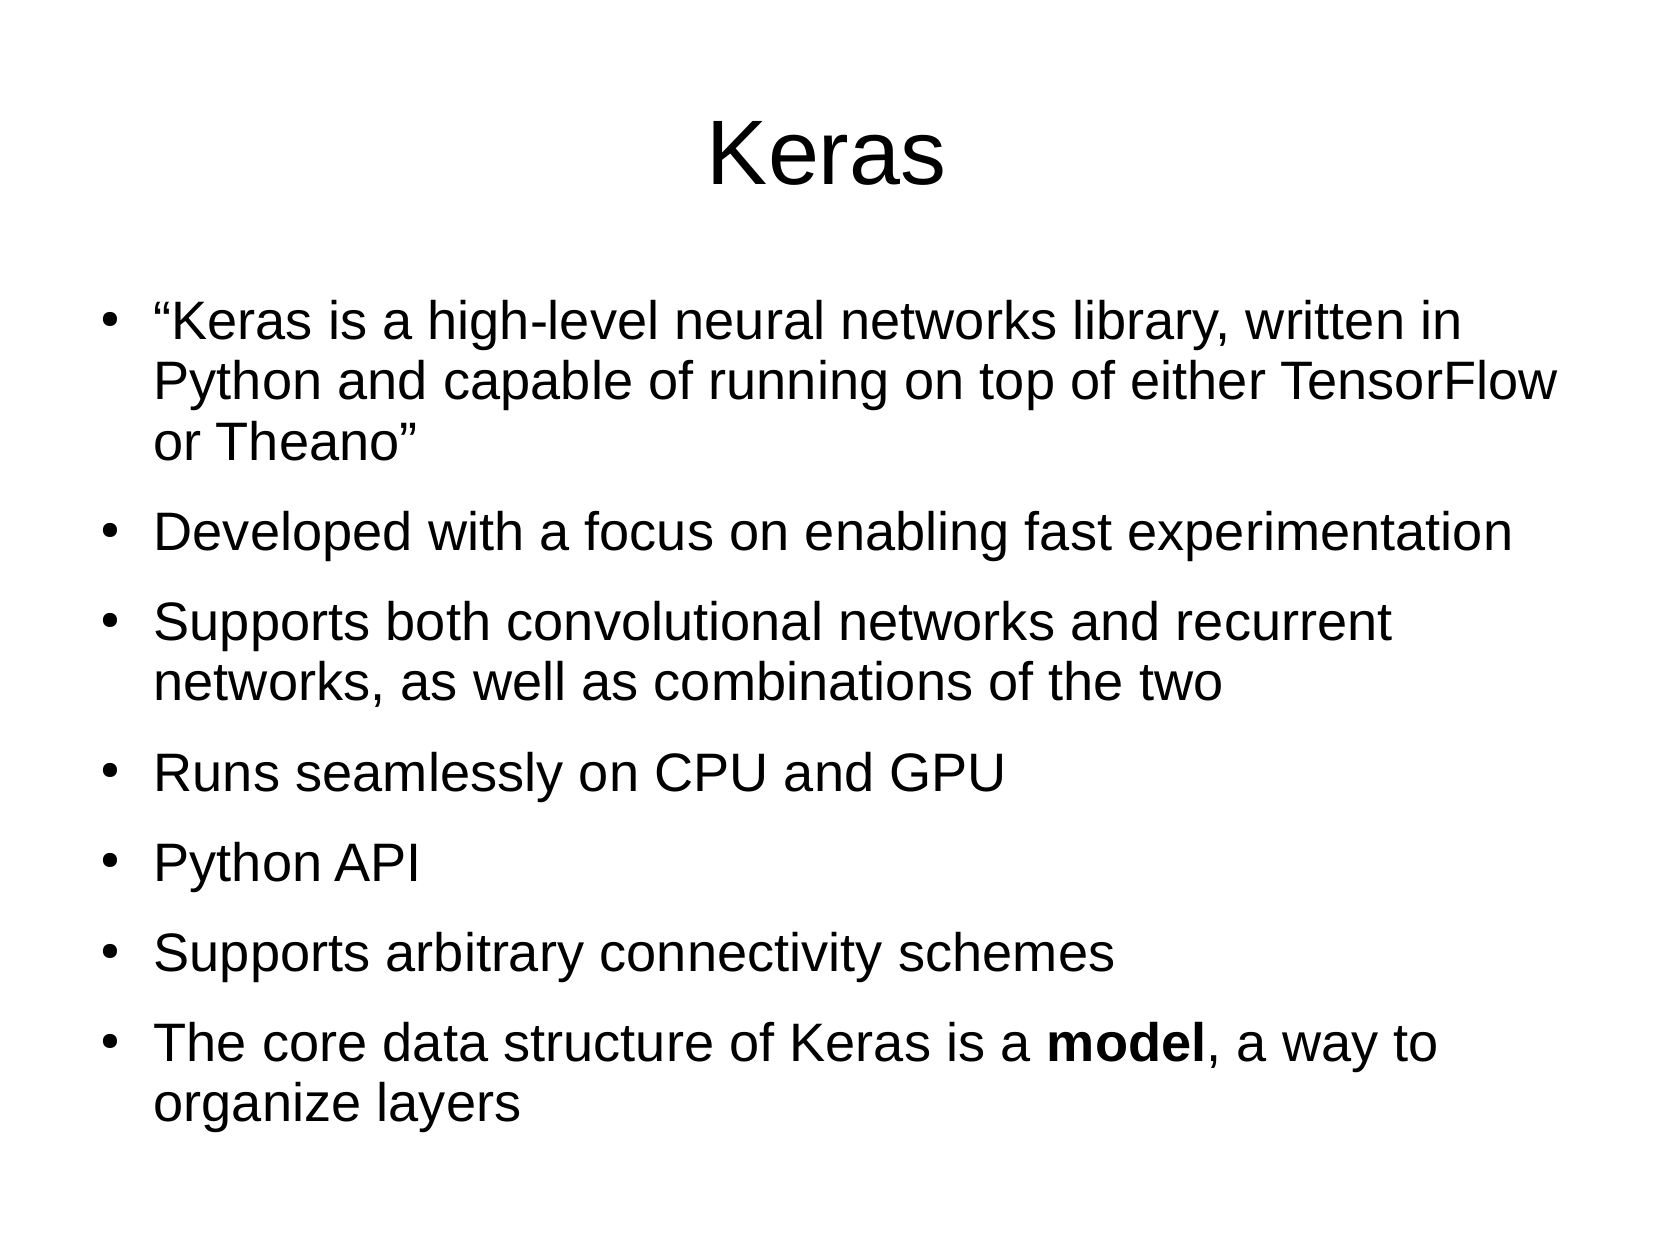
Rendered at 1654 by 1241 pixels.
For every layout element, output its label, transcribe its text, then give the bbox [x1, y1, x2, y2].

title Keras [82, 49, 1571, 257]
list “Keras is a high-level neural networks library, written in Python and capable of running on top of either TensorFlow or Theano” Developed with a focus on enabling fast experimentation Supports both convolutional networks and recurrent networks, as well as combinations of the two Runs seamlessly on CPU and GPU Python API Supports arbitrary connectivity schemes The core data structure of Keras is a model, a way to organize layers [82, 290, 1571, 1134]
